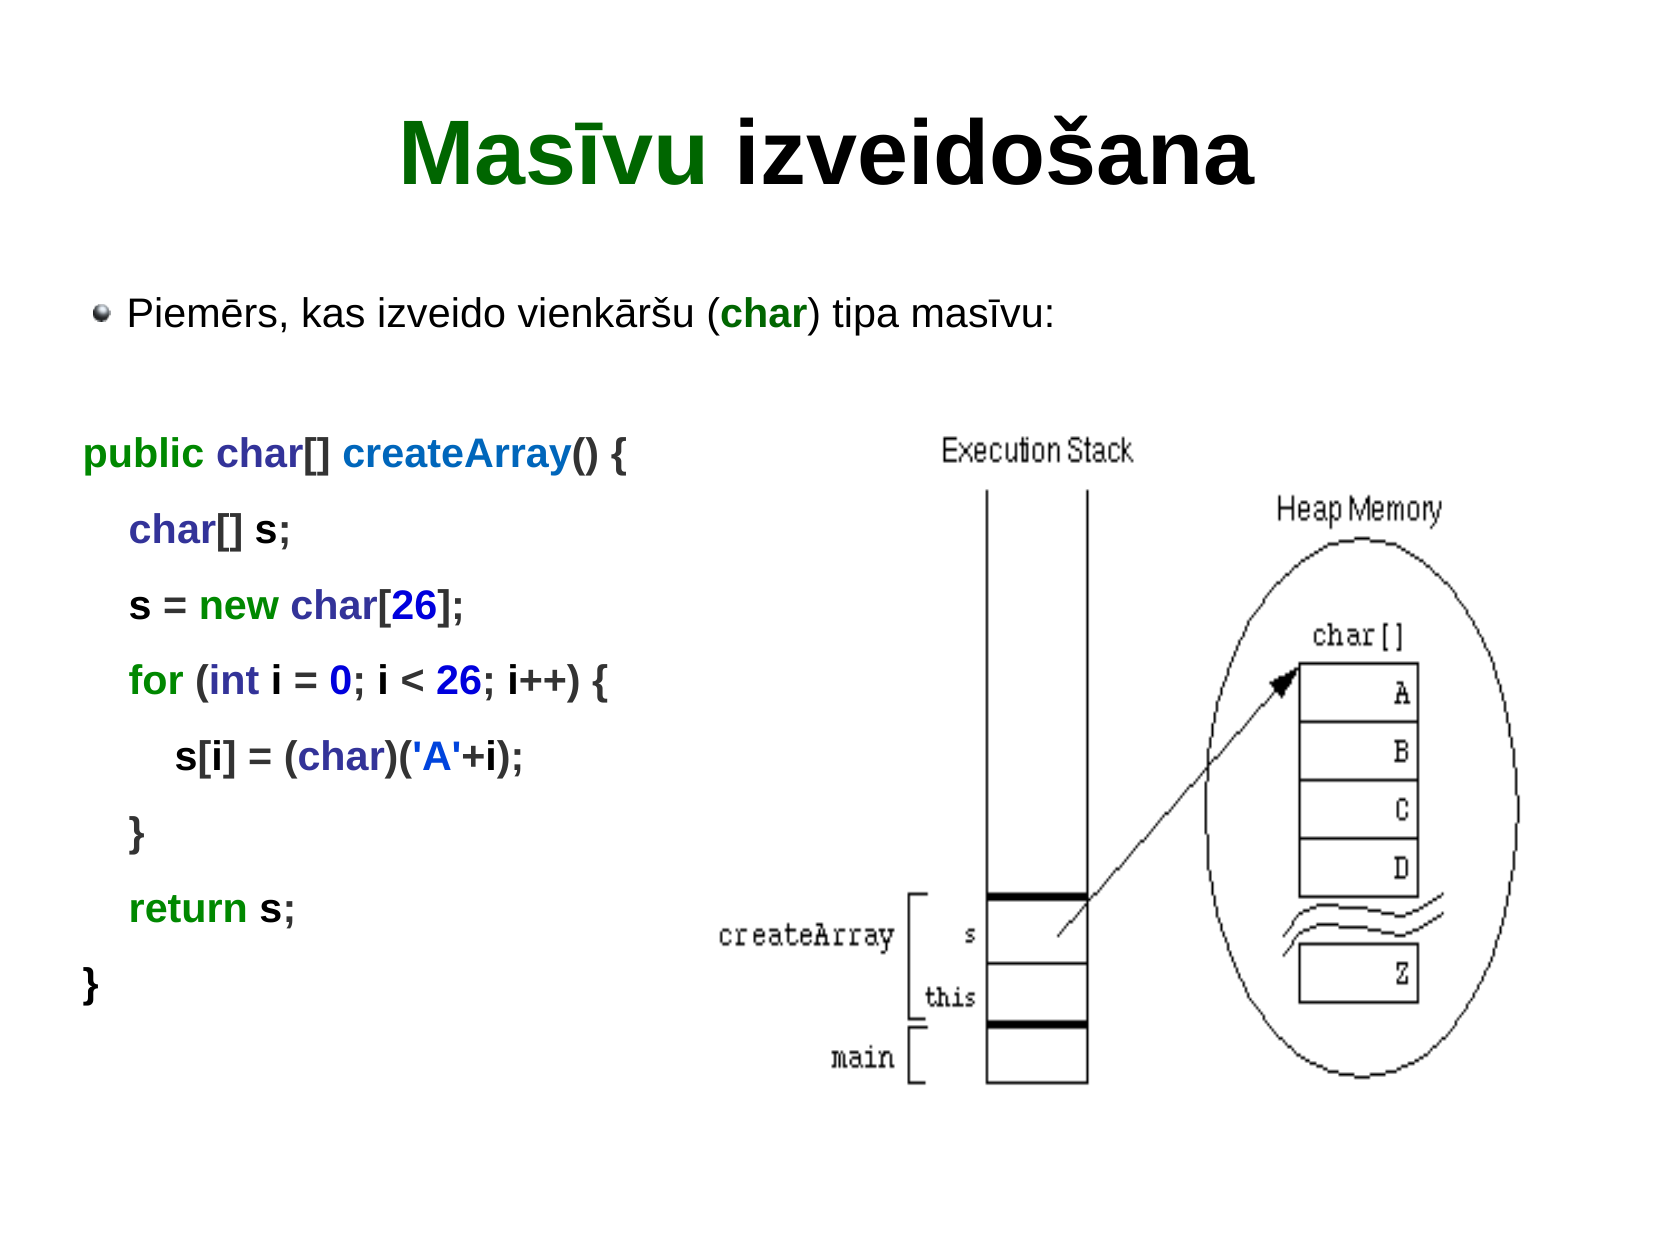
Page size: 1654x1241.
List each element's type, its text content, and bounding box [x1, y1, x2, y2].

picture [685, 413, 1538, 1099]
list Piemērs, kas izveido vienkāršu (char) tipa masīvu: public char[] createArray() { char[] s; s = new char[26]; for (int i = 0; i < 26; i++) { s[i] = (char)('A'+i); } return s; } [82, 290, 1538, 1010]
title Masīvu izveidošana [82, 49, 1571, 257]
